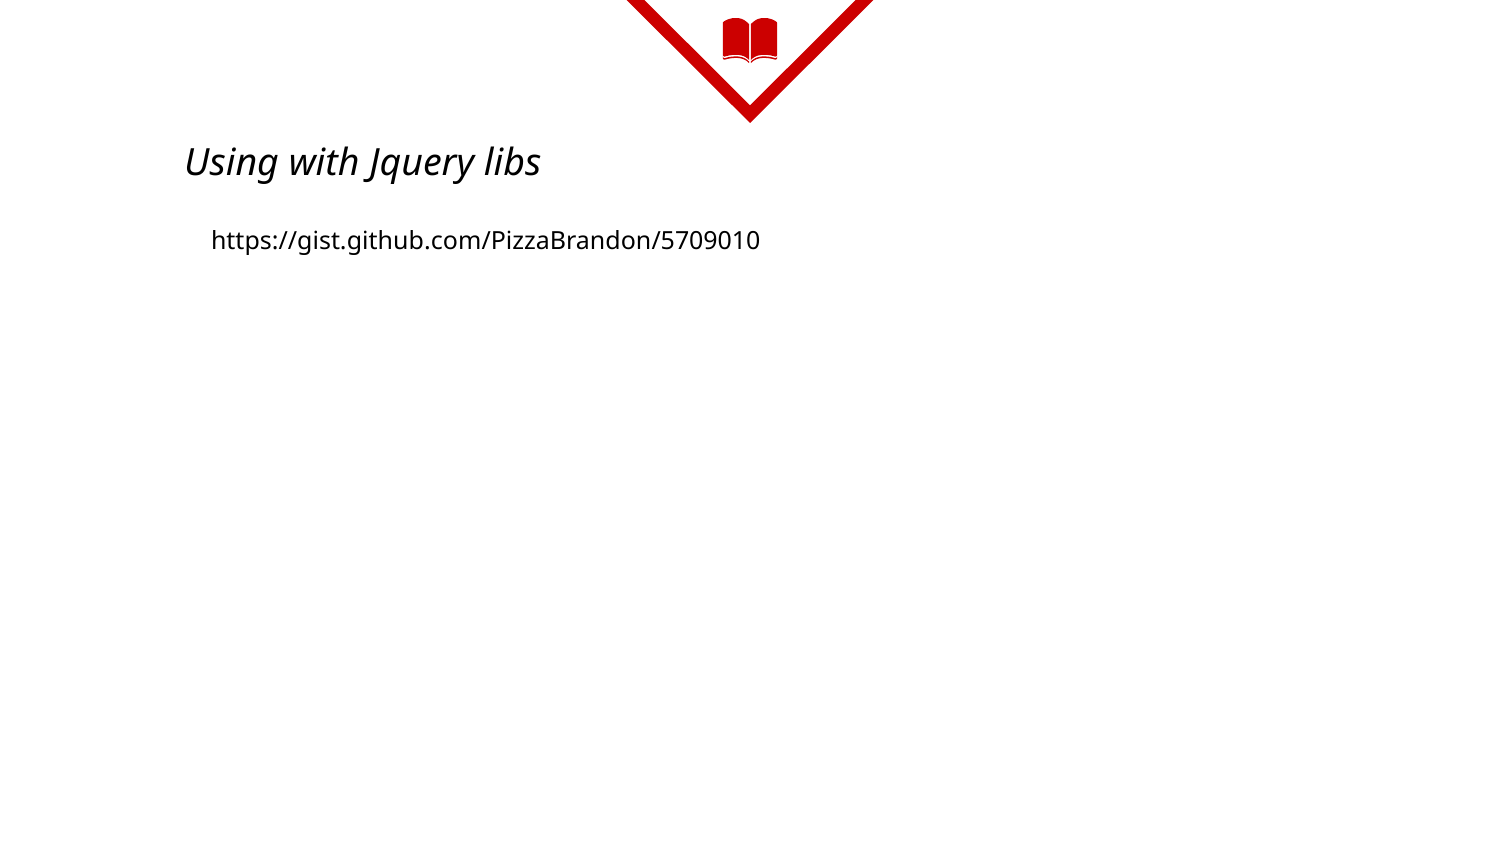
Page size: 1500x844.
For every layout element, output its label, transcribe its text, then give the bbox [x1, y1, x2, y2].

text_box [722, 18, 778, 64]
title Using with Jquery libs [169, 123, 1331, 212]
list https://gist.github.com/PizzaBrandon/5709010 [195, 209, 1304, 345]
